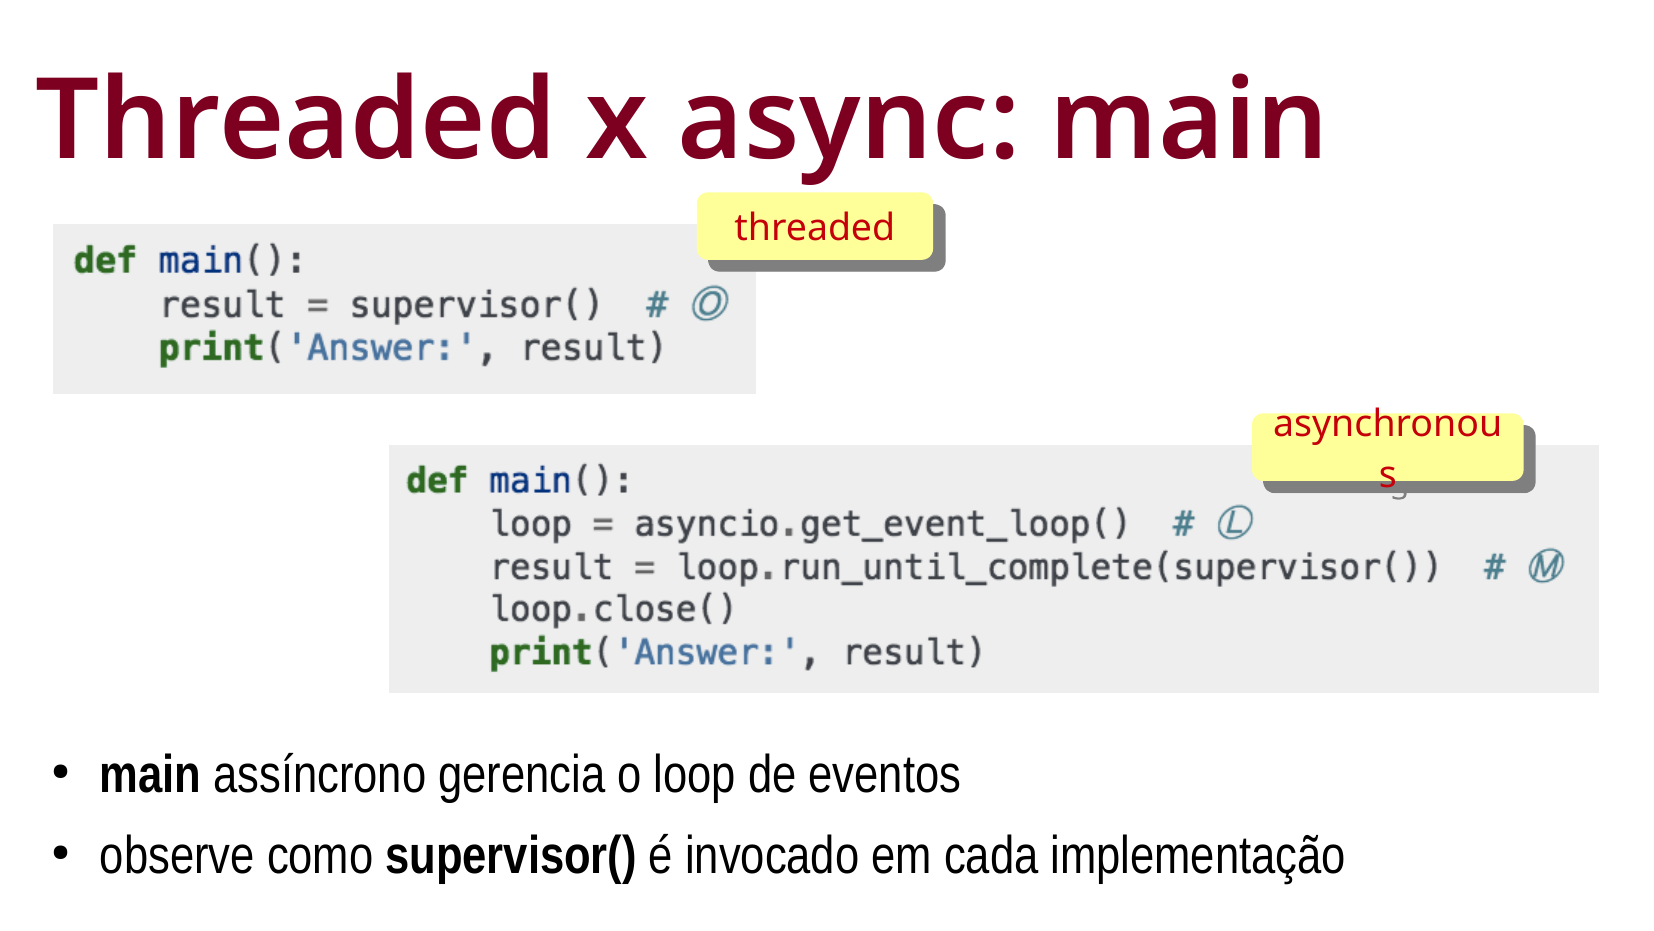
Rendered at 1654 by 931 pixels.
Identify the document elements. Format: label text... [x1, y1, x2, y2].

title Threaded x async: main [35, 37, 1571, 193]
text_box asynchronous [1251, 413, 1524, 481]
picture [53, 224, 756, 394]
picture [389, 445, 1599, 693]
list main assíncrono gerencia o loop de eventos observe como supervisor() é invocado em cada implementação [35, 742, 1571, 886]
text_box threaded [696, 192, 934, 260]
